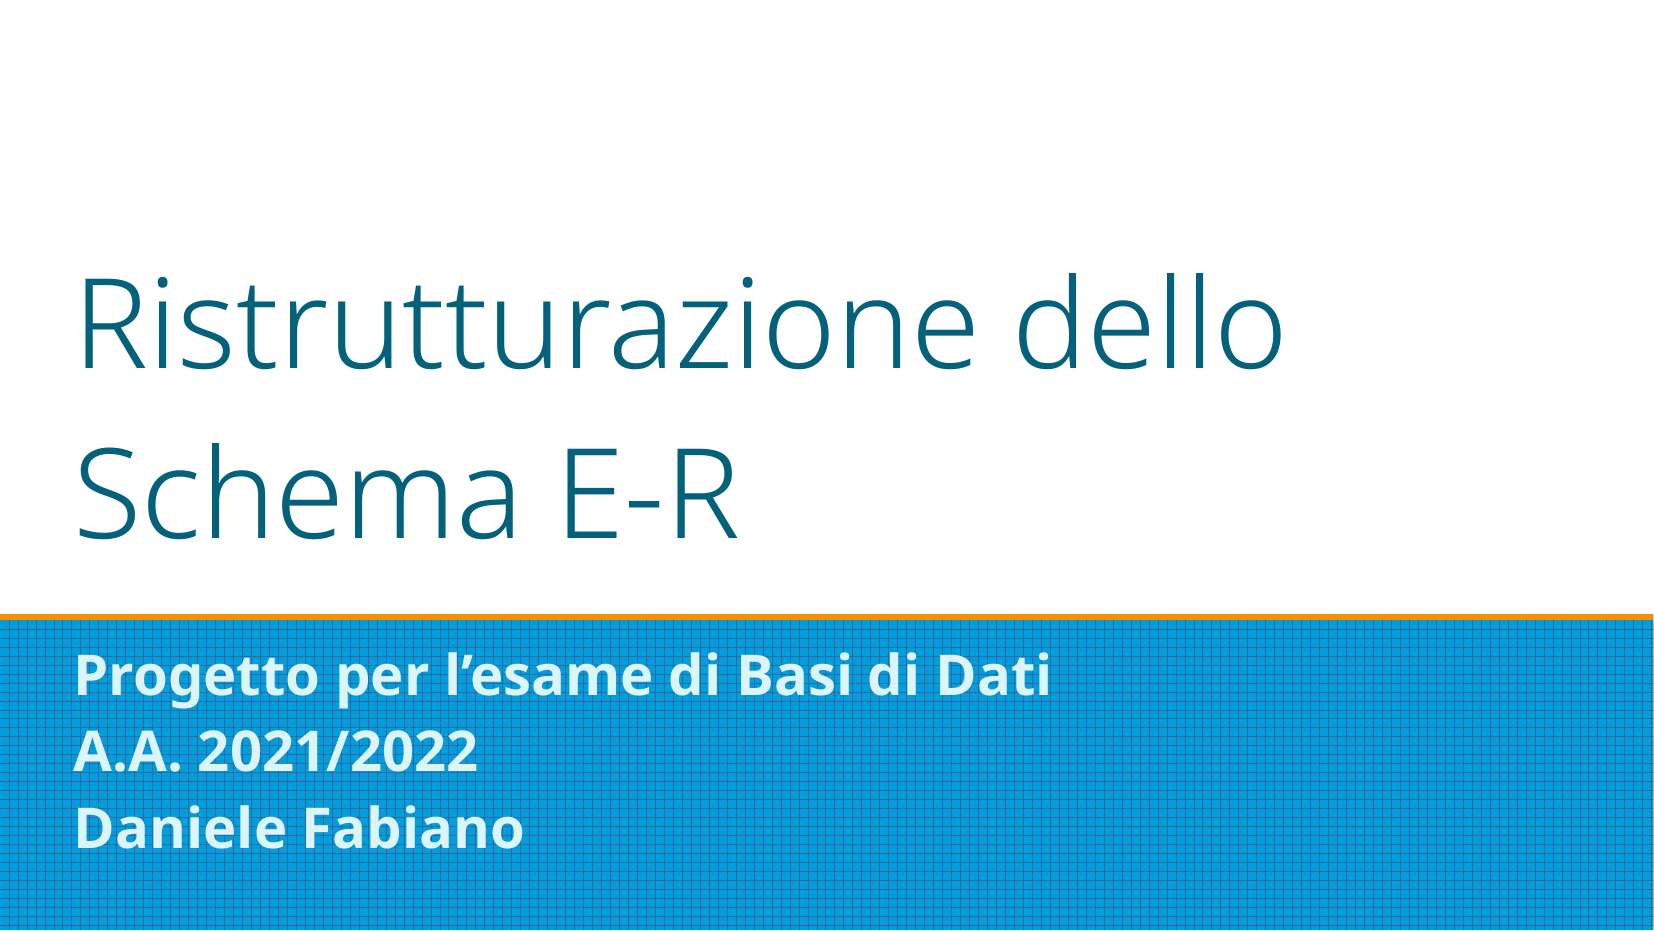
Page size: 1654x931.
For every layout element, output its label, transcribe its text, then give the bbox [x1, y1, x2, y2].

title Ristrutturazione dello Schema E-R [73, 44, 1551, 576]
subtitle Progetto per l’esame di Basi di Dati A.A. 2021/2022 Daniele Fabiano [73, 634, 1551, 866]
